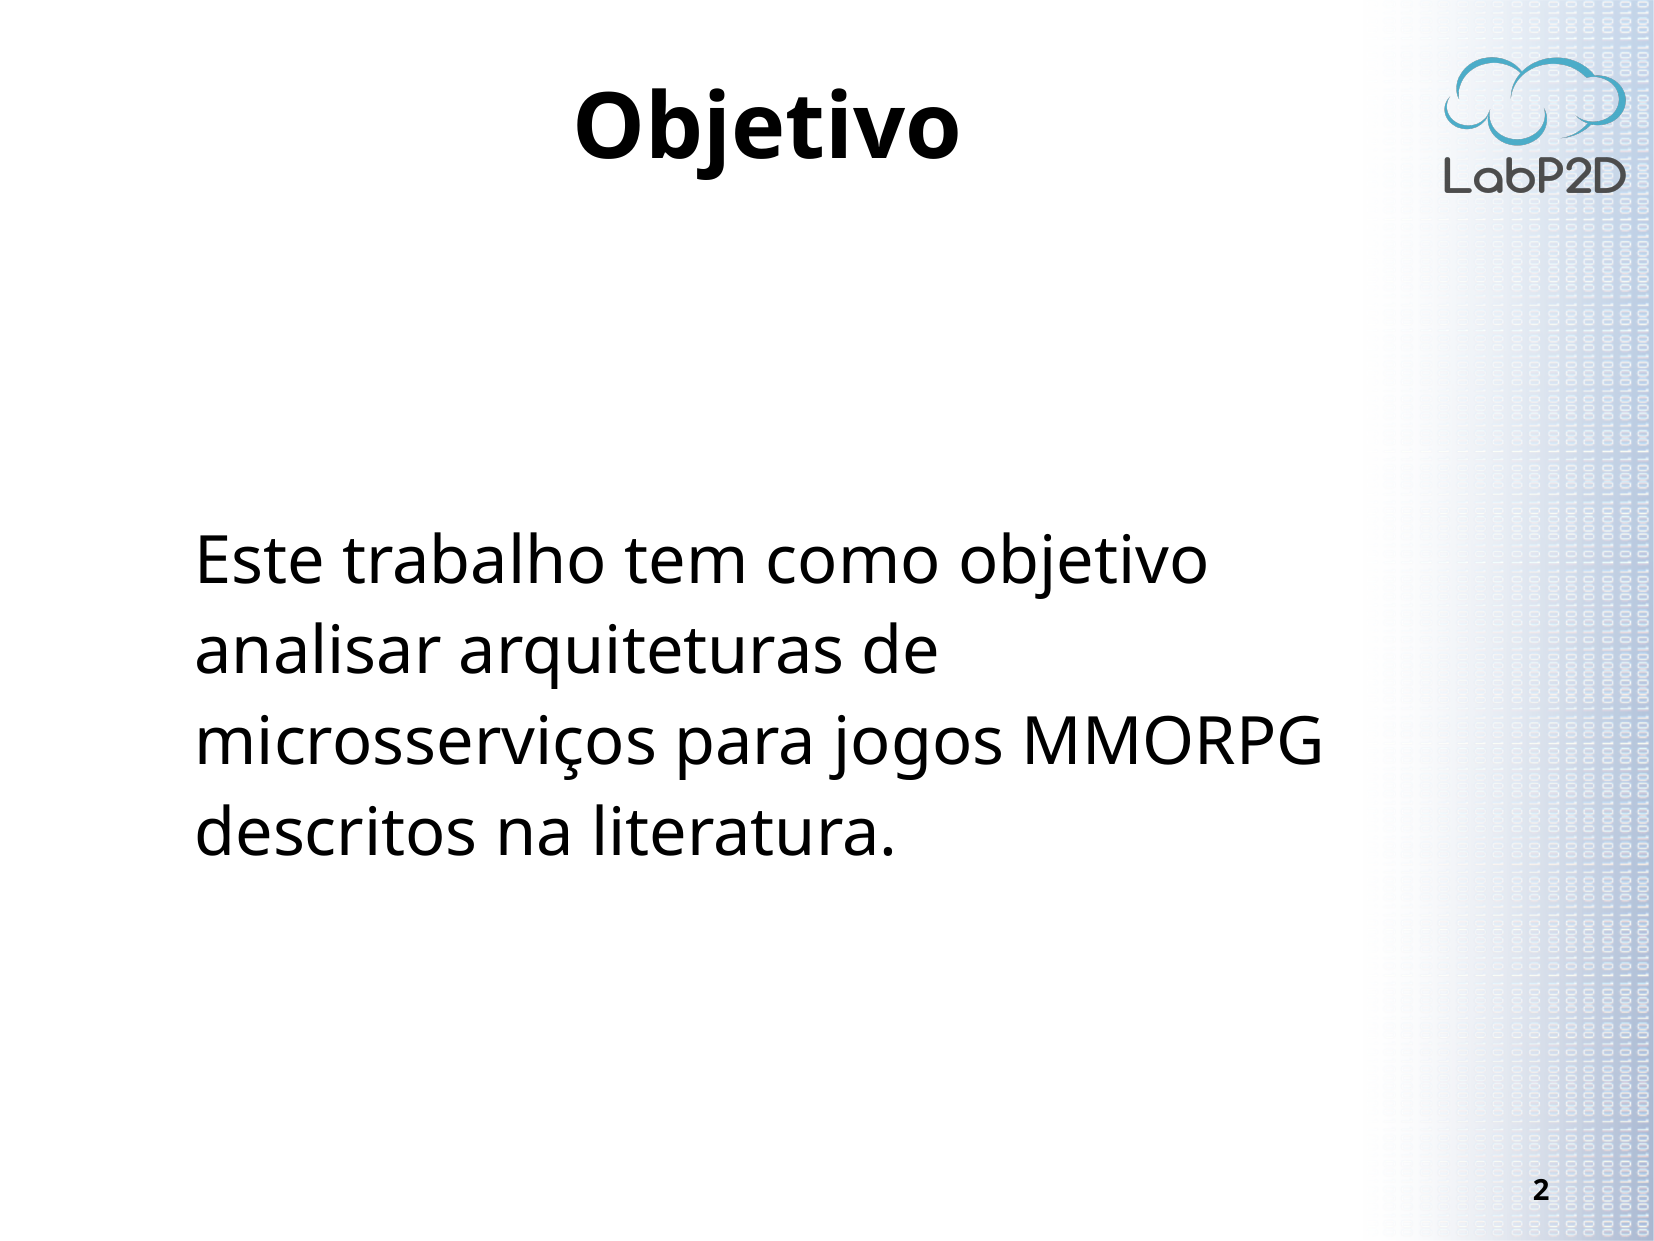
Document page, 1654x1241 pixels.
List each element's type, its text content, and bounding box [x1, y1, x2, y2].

picture [1360, 1, 1654, 1240]
list Este trabalho tem como objetivo analisar arquiteturas de microsserviços para jogos MMORPG descritos na literatura. [123, 271, 1406, 1116]
title Objetivo [82, 19, 1453, 227]
